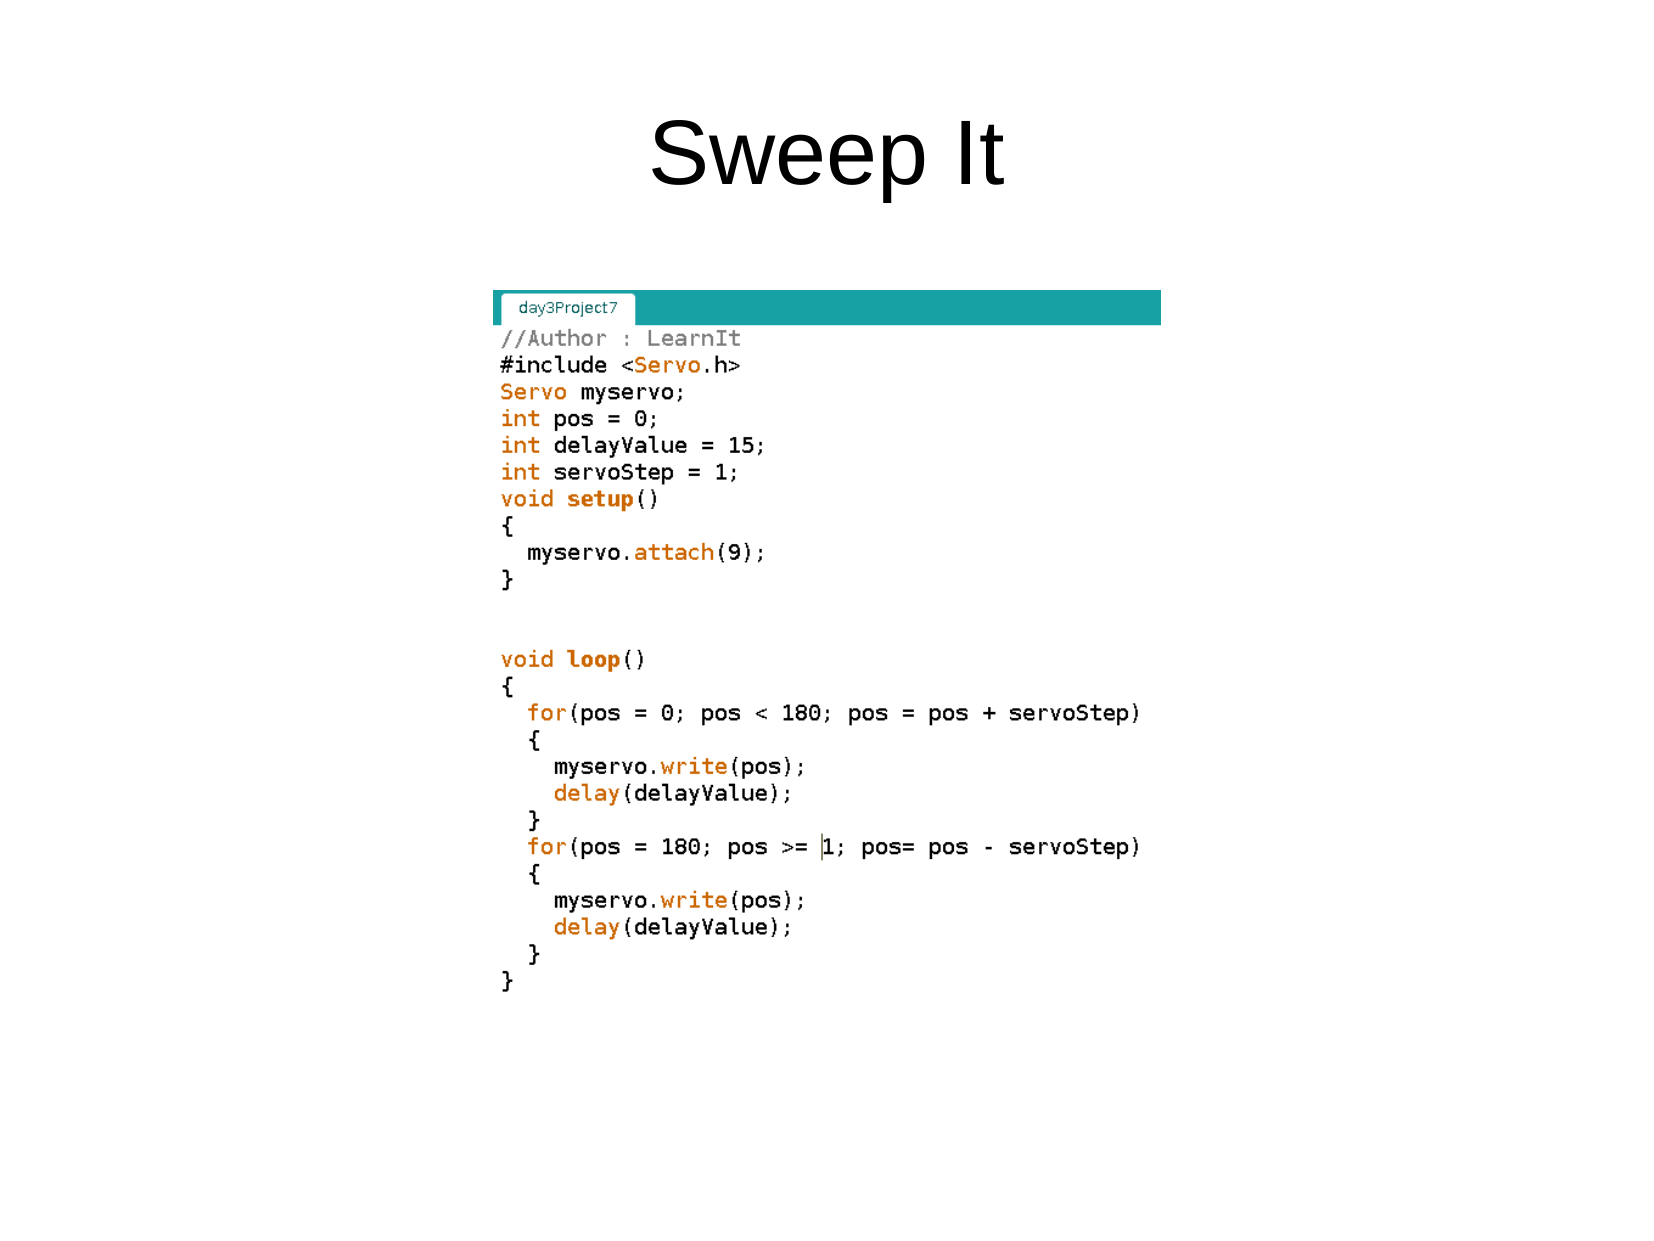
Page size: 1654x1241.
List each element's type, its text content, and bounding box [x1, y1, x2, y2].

picture [493, 290, 1161, 1010]
title Sweep It [82, 49, 1571, 257]
